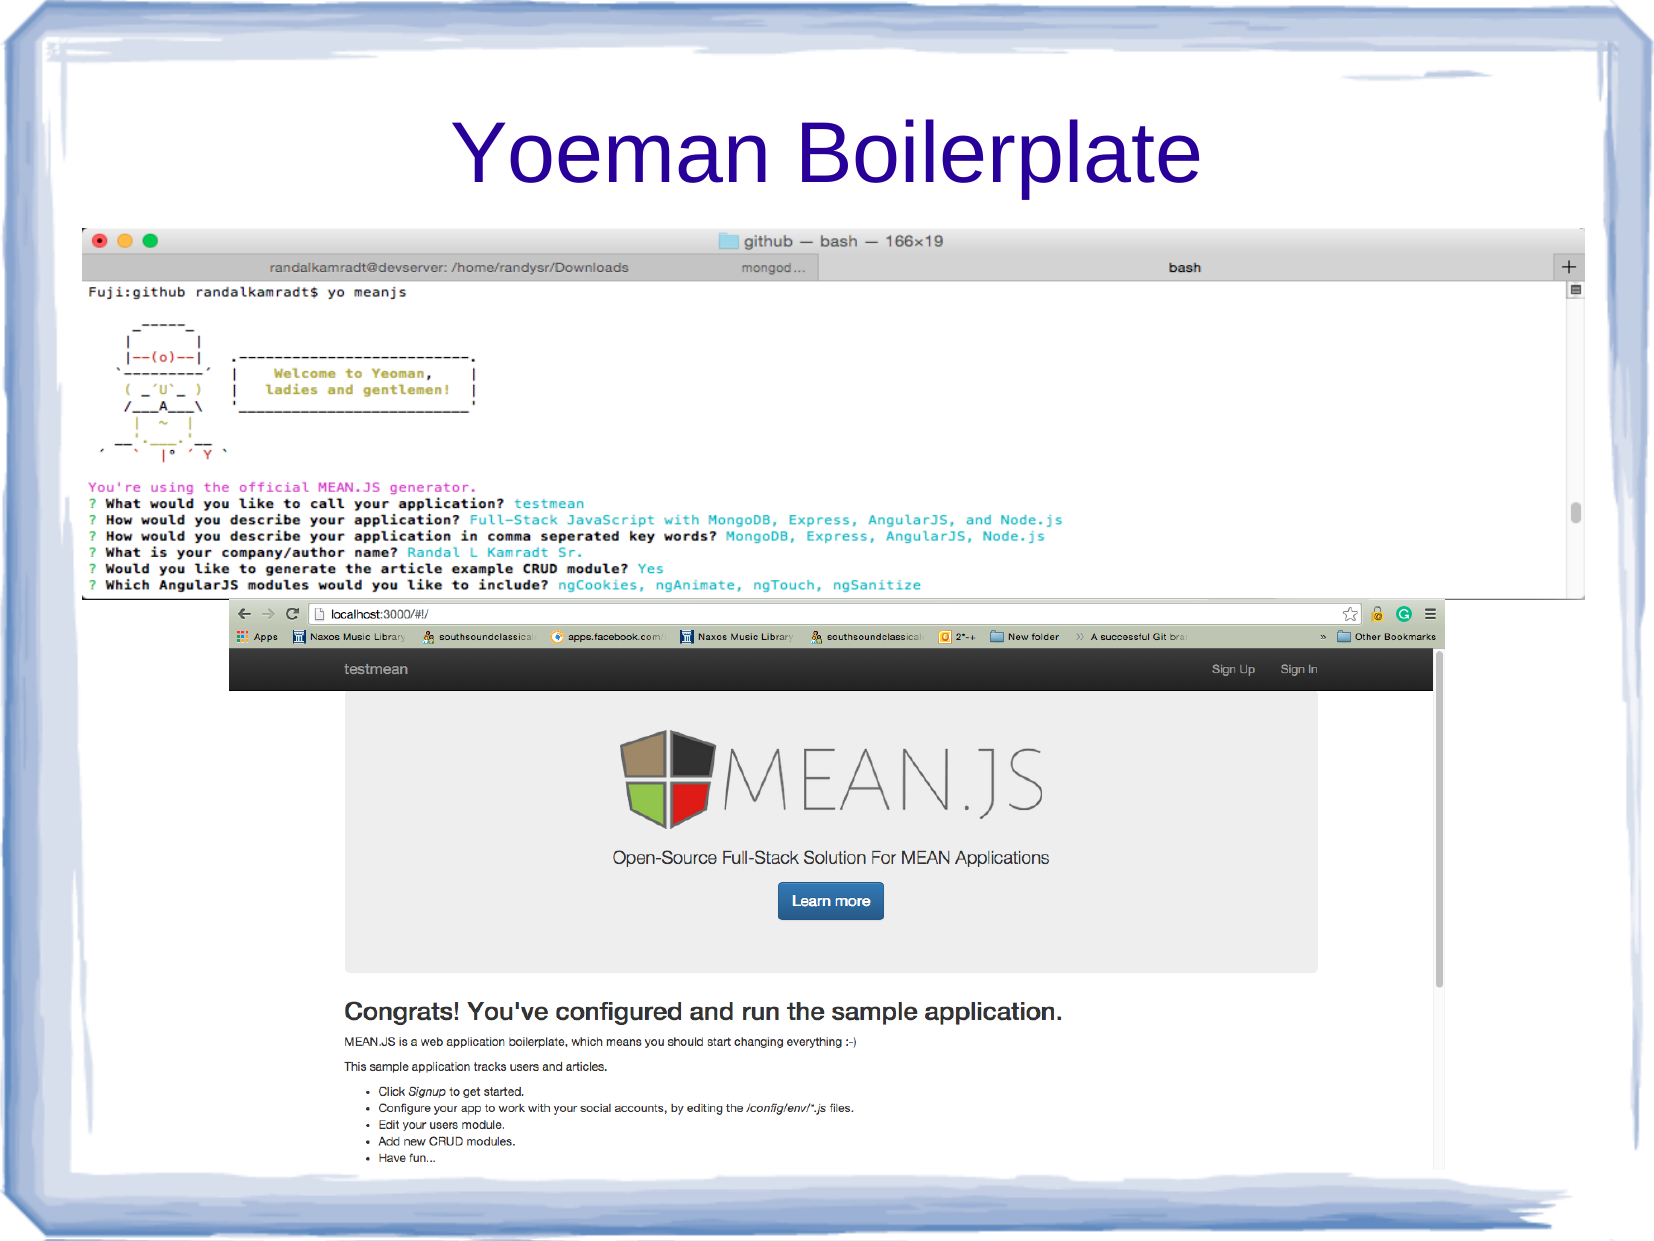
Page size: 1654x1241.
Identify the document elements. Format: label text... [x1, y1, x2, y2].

picture [0, 0, 1654, 1241]
title Yoeman Boilerplate [82, 49, 1571, 228]
